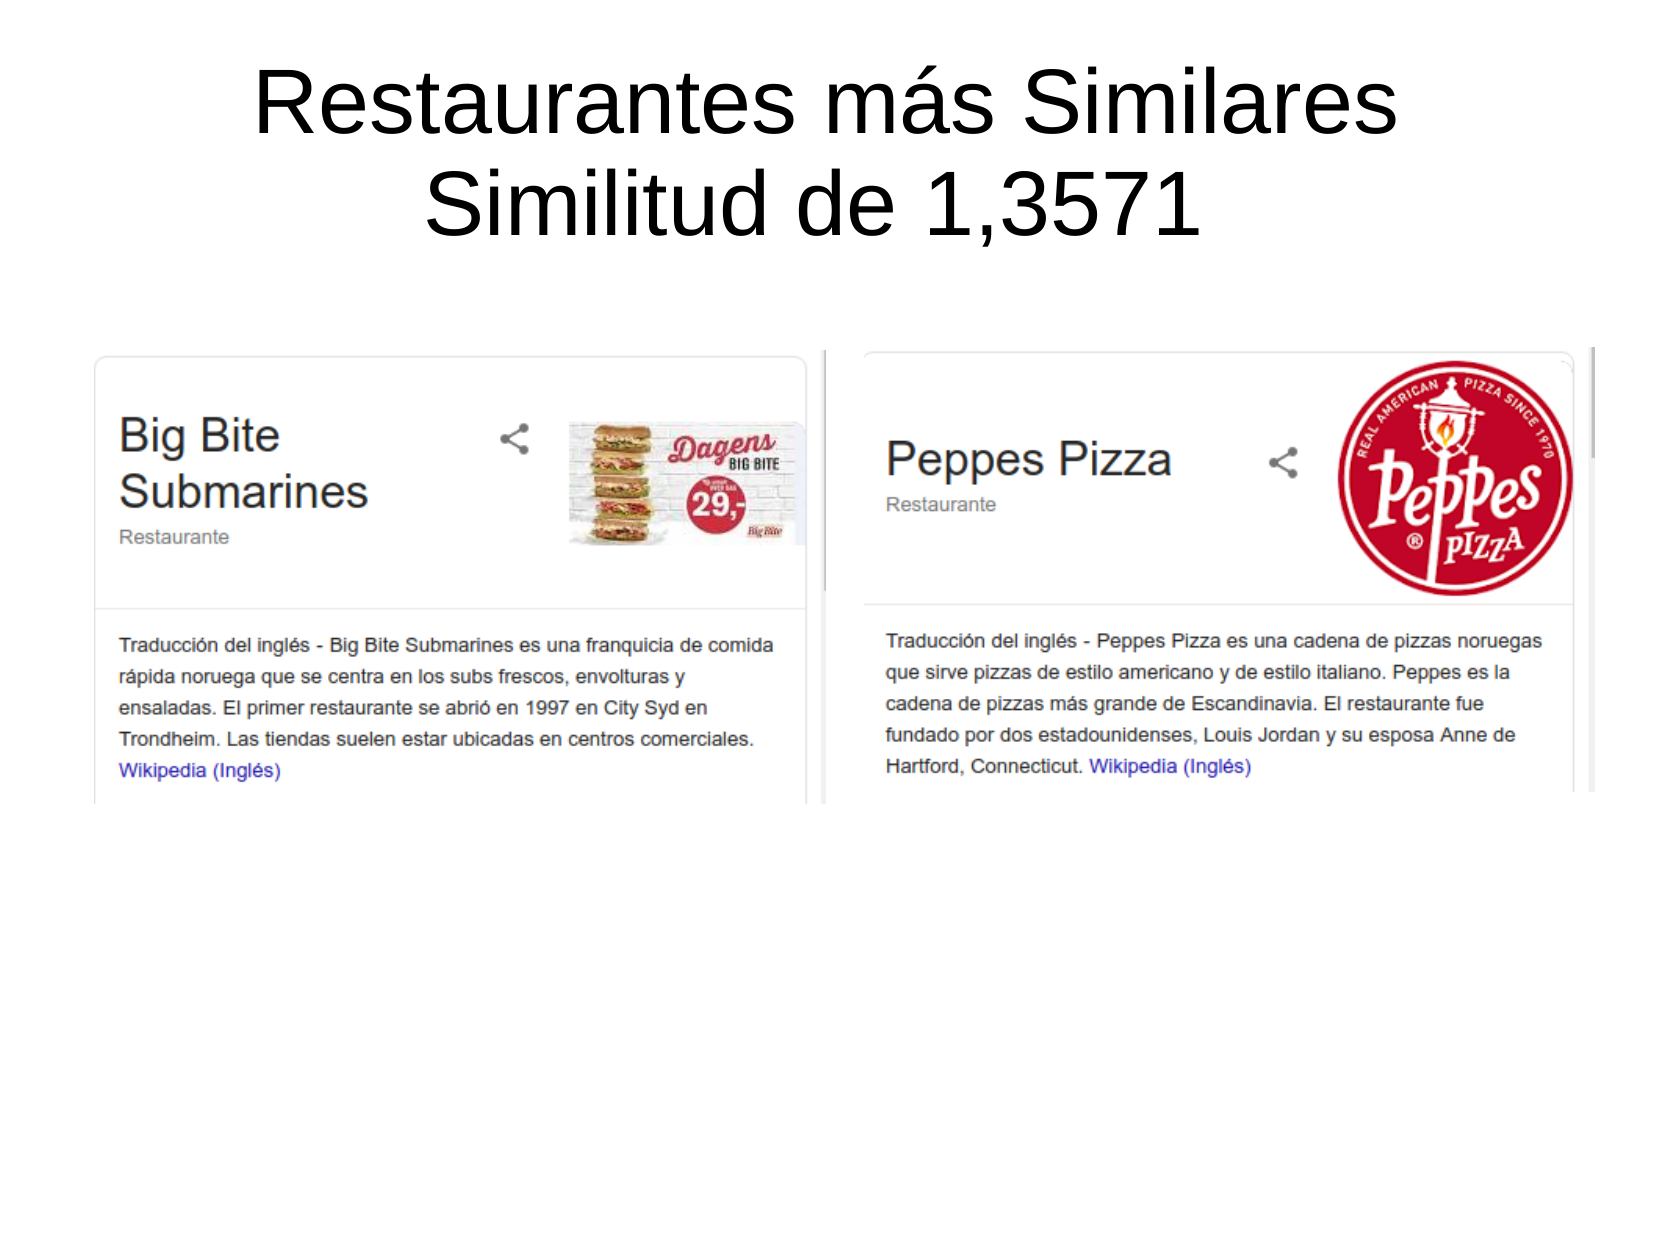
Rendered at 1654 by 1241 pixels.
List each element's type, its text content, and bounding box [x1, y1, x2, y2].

picture [94, 350, 826, 804]
title Restaurantes más Similares Similitud de 1,3571 [82, 49, 1571, 257]
picture [864, 347, 1595, 792]
